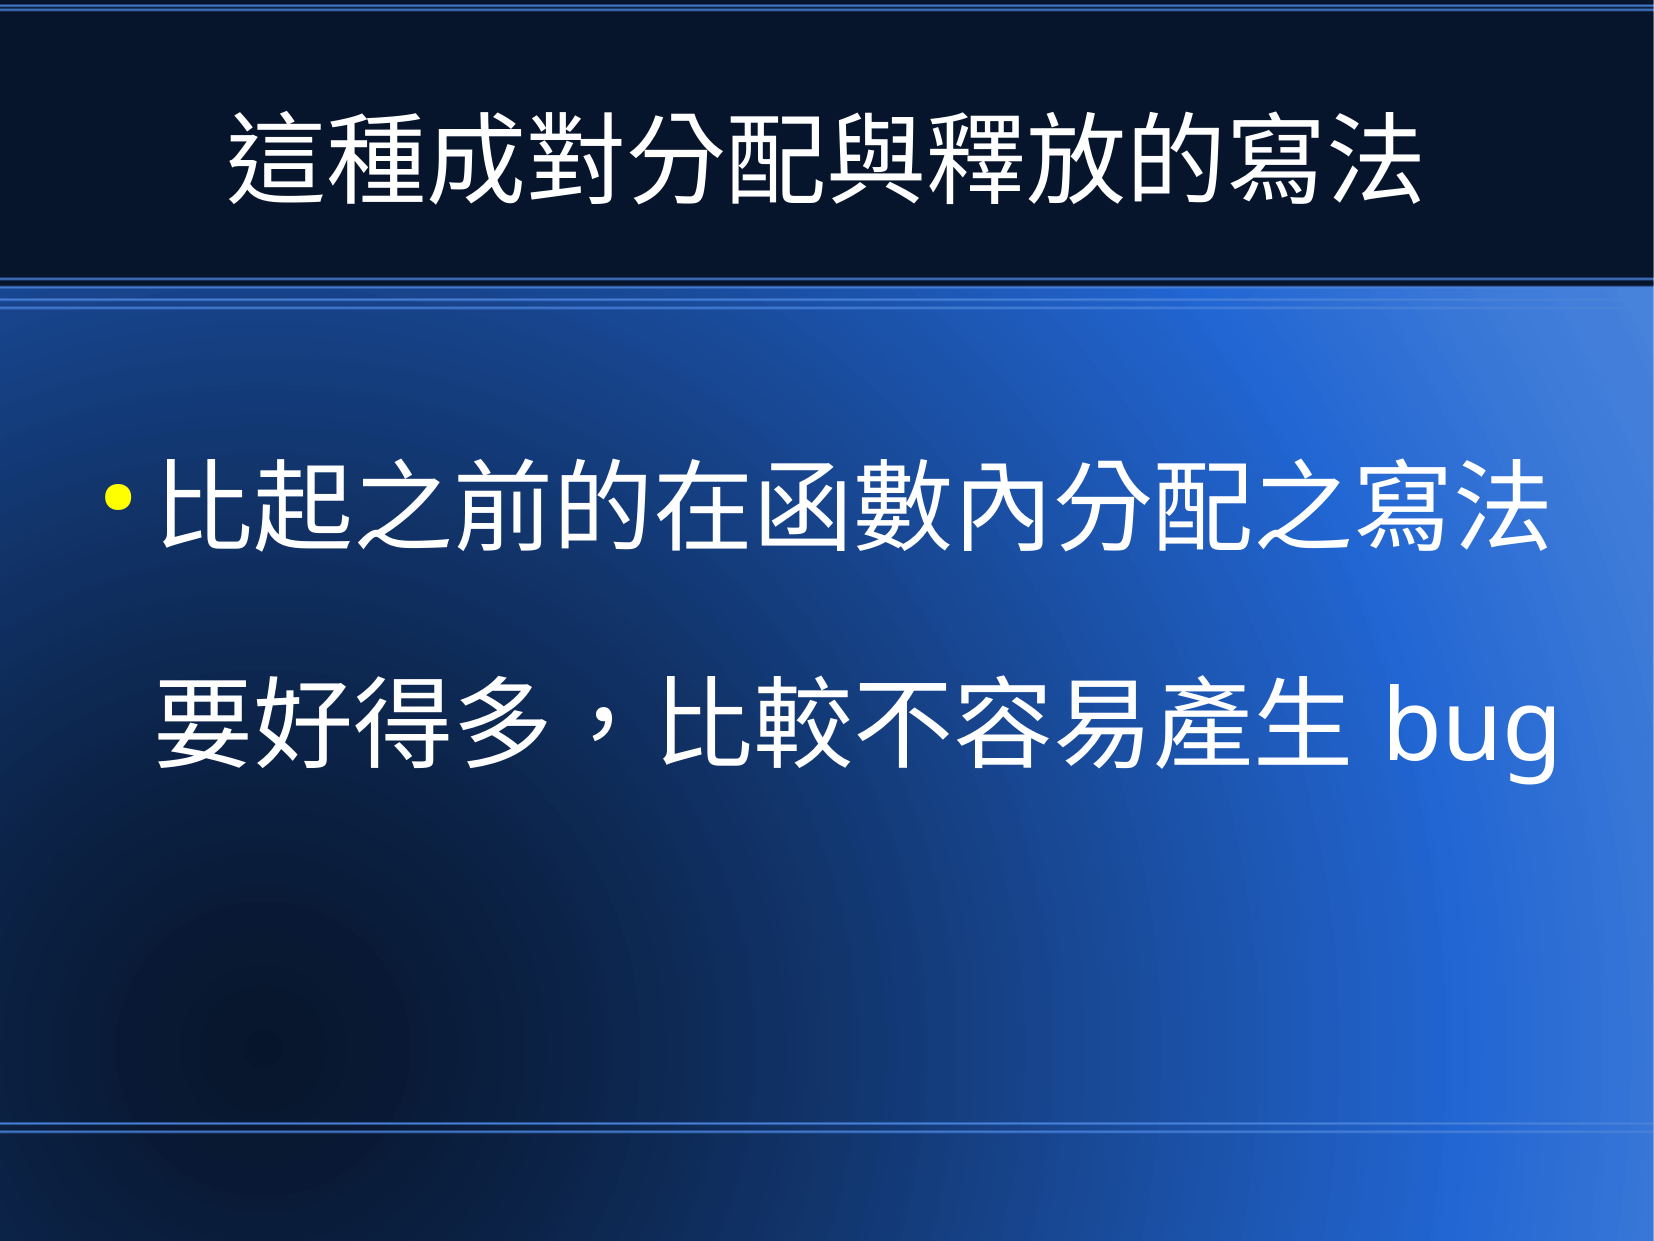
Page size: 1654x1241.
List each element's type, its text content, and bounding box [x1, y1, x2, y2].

list 比起之前的在函數內分配之寫法要好得多，比較不容易產生bug [82, 355, 1571, 1241]
title 這種成對分配與釋放的寫法 [82, 49, 1571, 257]
picture [0, 0, 1654, 1241]
